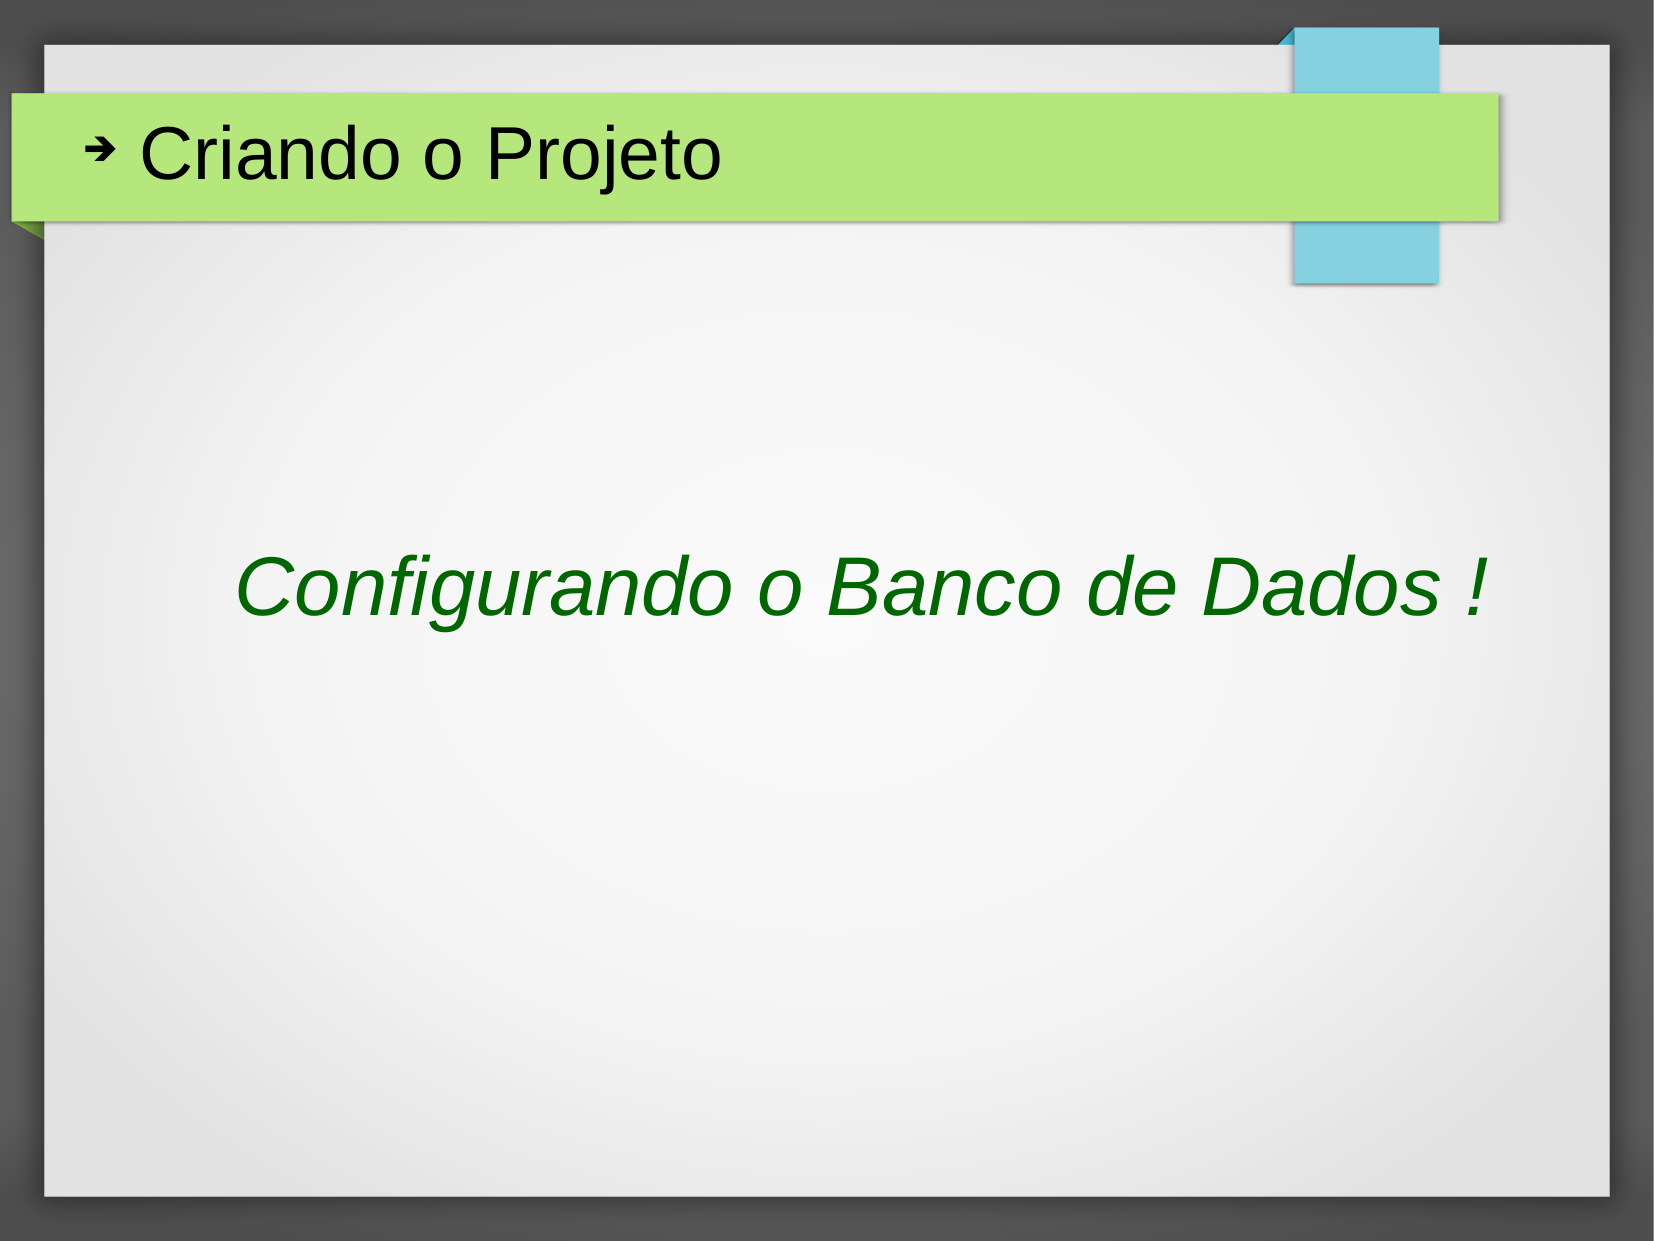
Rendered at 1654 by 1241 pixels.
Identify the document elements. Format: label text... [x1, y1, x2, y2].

list Configurando o Banco de Dados ! [82, 295, 1571, 1015]
title Criando o Projeto [82, 94, 1264, 213]
picture [0, 0, 1654, 1241]
